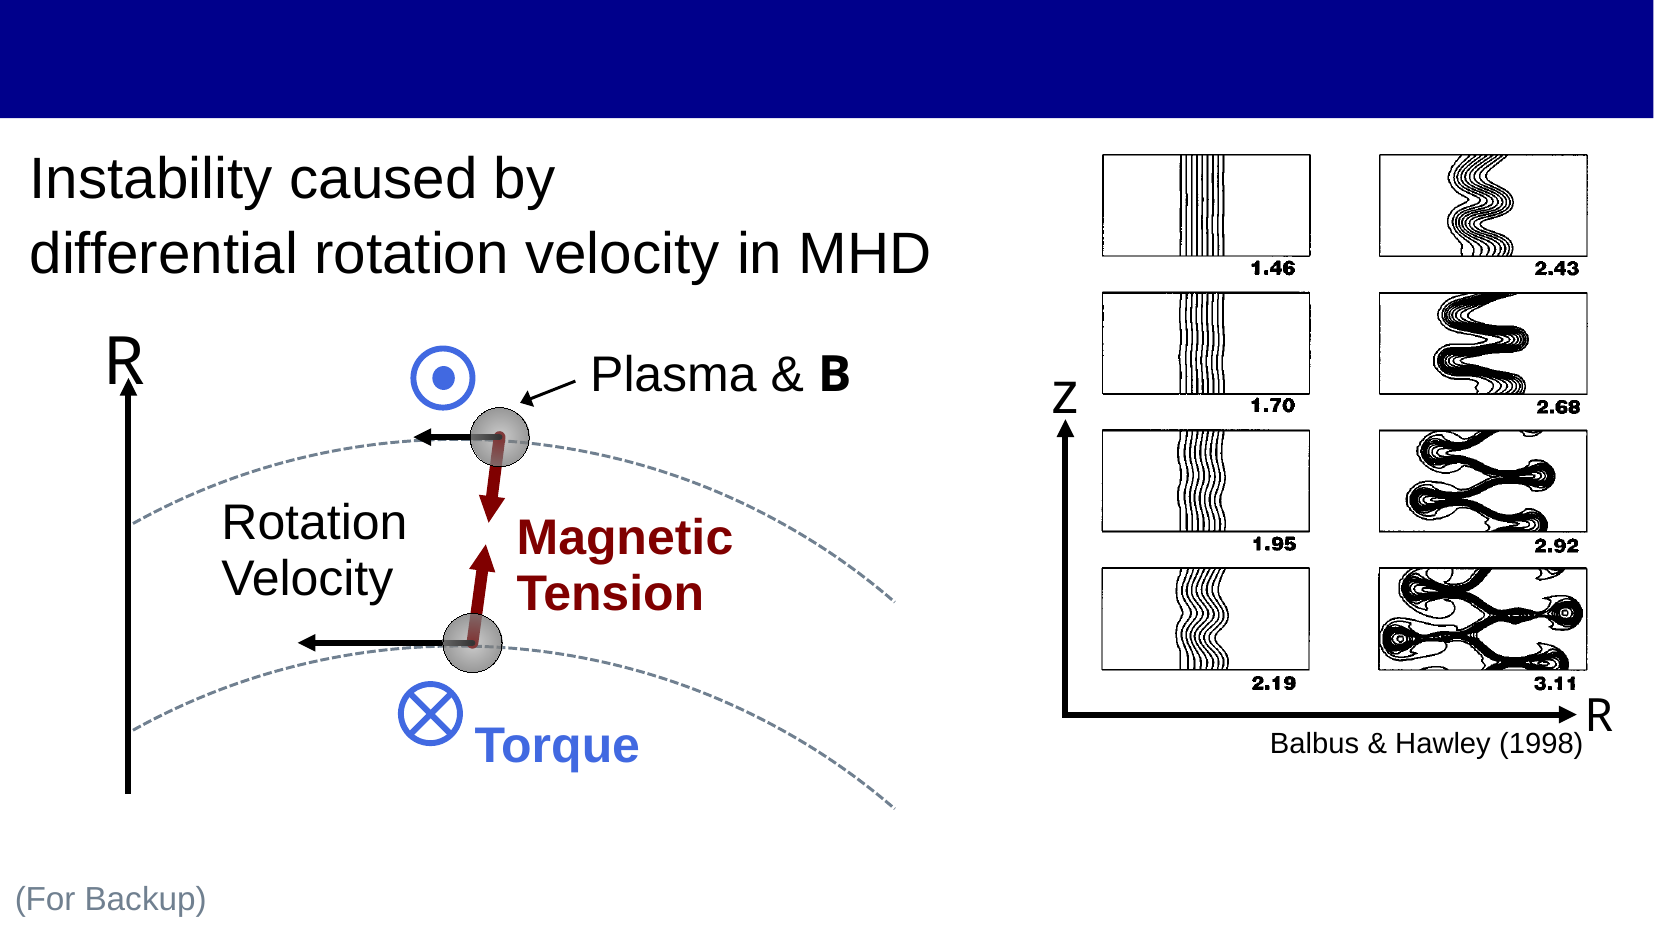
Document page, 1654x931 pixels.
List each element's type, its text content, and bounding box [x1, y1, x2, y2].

text_box Rotation Velocity [206, 486, 443, 614]
text_box Torque [459, 709, 656, 781]
text_box Instability caused by differential rotation velocity in MHD [0, 118, 1063, 293]
text_box [407, 691, 454, 738]
text_box z [1036, 354, 1095, 428]
text_box Balbus & Hawley (1998) [1240, 720, 1599, 768]
text_box R [88, 305, 180, 388]
text_box [442, 613, 503, 673]
text_box Magnetic Tension [501, 501, 749, 629]
picture [1094, 147, 1595, 695]
text_box [432, 366, 455, 390]
text_box [470, 407, 530, 467]
text_box R [1569, 683, 1634, 744]
text_box [0, 0, 1654, 119]
text_box Plasma & B [575, 330, 999, 403]
